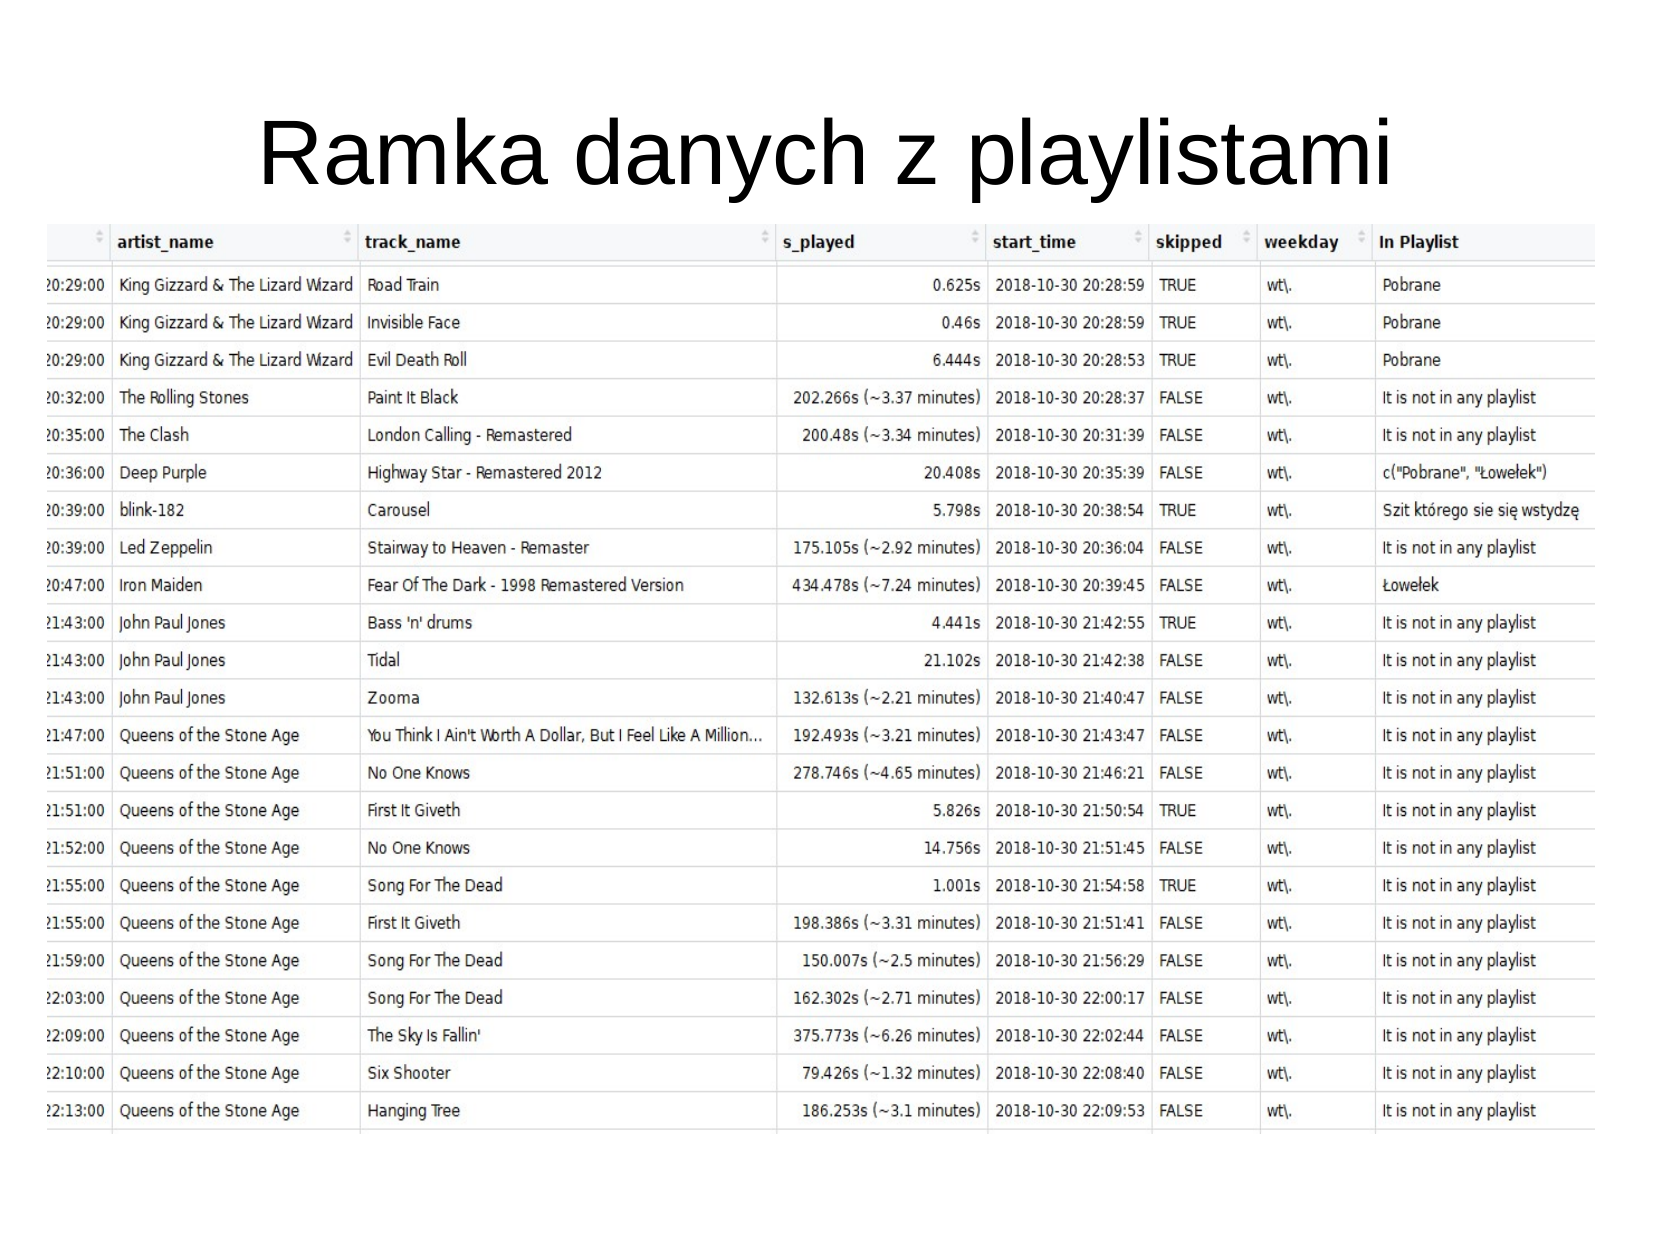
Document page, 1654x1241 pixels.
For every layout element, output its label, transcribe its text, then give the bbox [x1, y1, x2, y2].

picture [47, 224, 1595, 1134]
title Ramka danych z playlistami [82, 49, 1571, 224]
